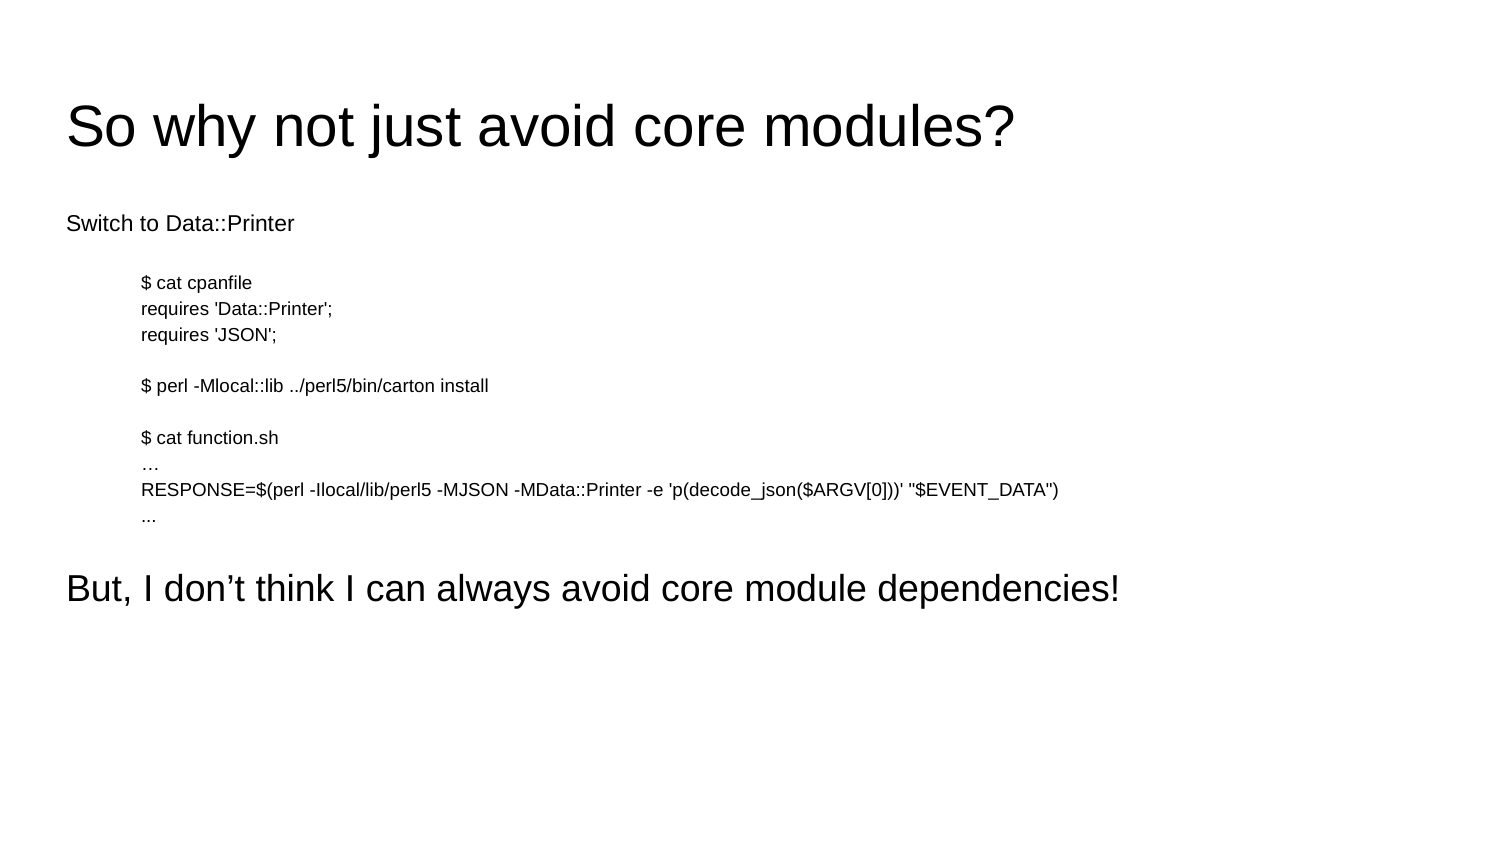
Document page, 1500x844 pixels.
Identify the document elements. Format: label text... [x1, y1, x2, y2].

list Switch to Data::Printer $ cat cpanfile requires 'Data::Printer'; requires 'JSON'; $ perl -Mlocal::lib ../perl5/bin/carton install $ cat function.sh … RESPONSE=$(perl -Ilocal/lib/perl5 -MJSON -MData::Printer -e 'p(decode_json($ARGV[0]))' "$EVENT_DATA") ... But, I don’t think I can always avoid core module dependencies! [51, 189, 1449, 750]
title So why not just avoid core modules? [51, 72, 1449, 167]
